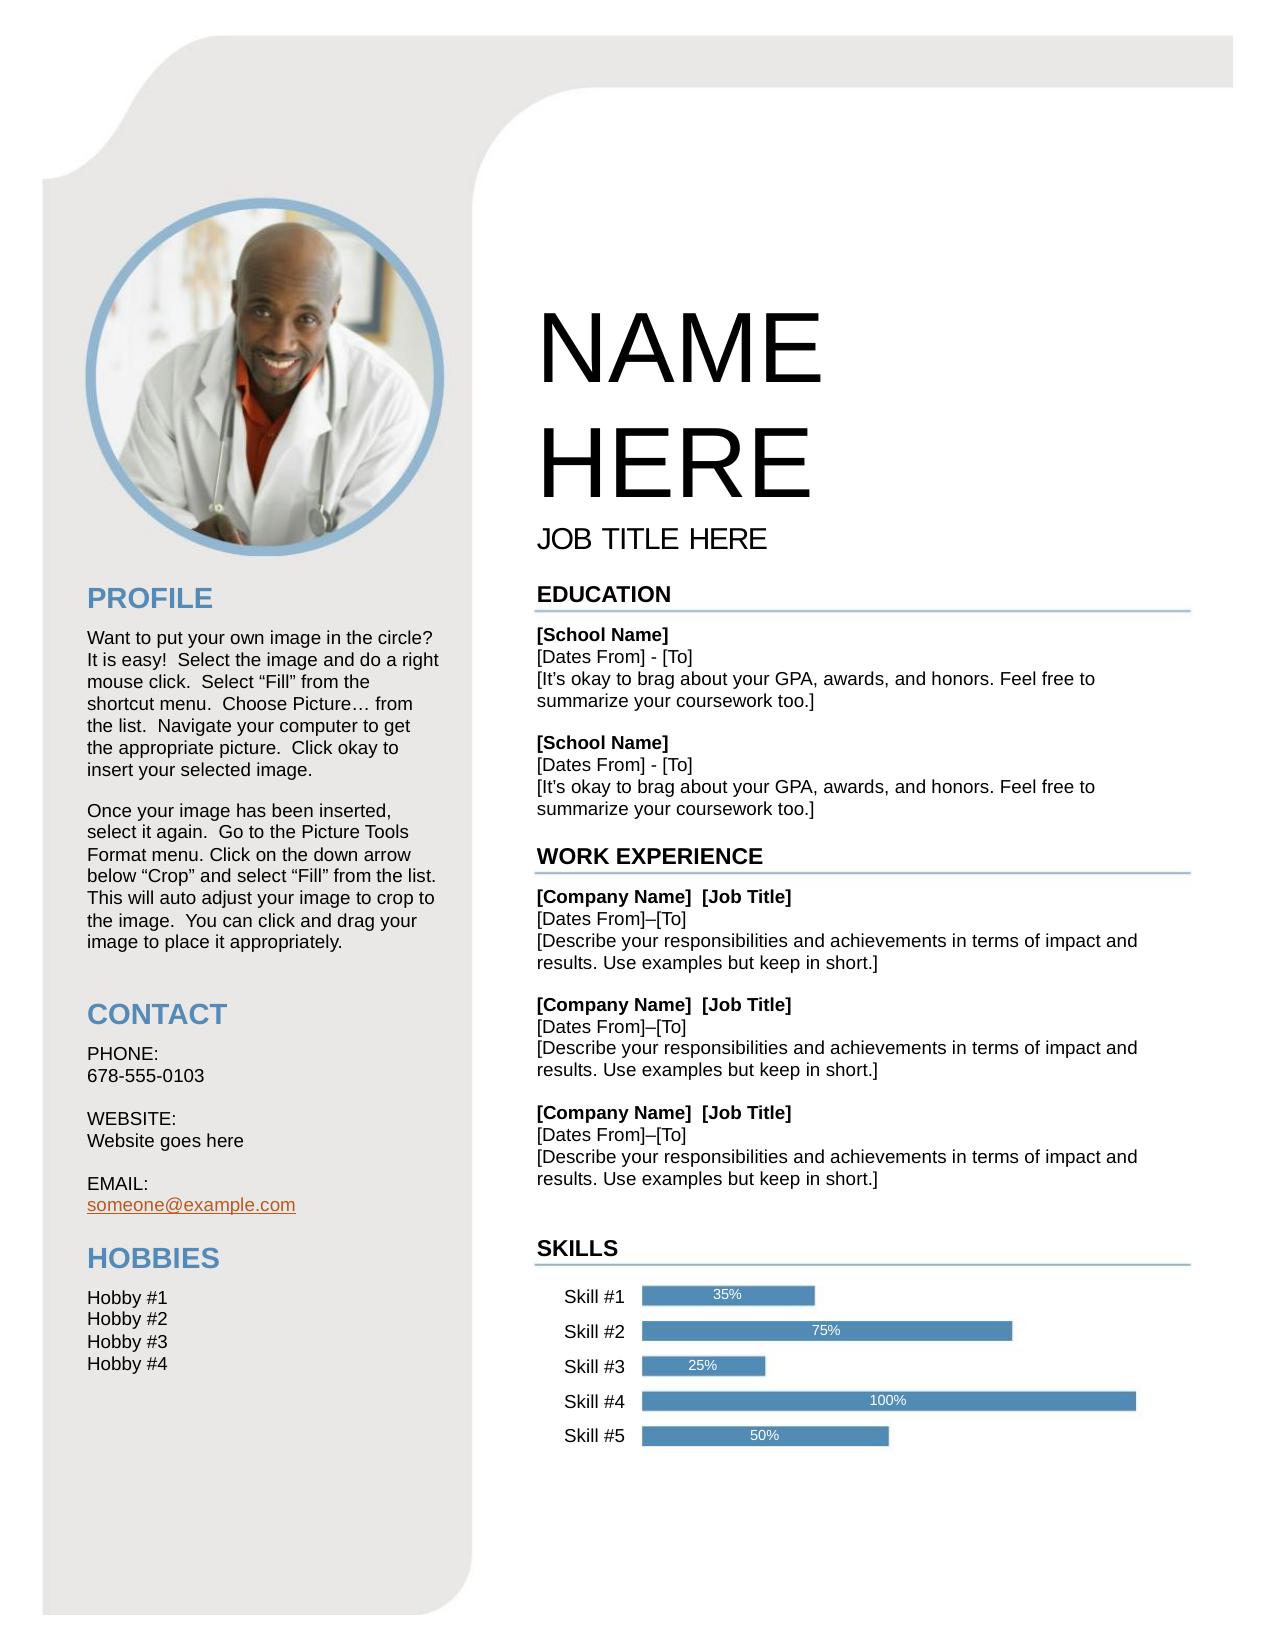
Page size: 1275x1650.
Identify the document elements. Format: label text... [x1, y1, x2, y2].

text_box [School Name] [Dates From] - [To] [It’s okay to brag about your GPA, awards, and honors. Feel free to summarize your coursework too.] [536, 732, 1119, 825]
text_box [Company Name] [Job Title] [Dates From]–[To] [Describe your responsibilities and achievements in terms of impact and results. Use examples but keep in short.] [536, 886, 1159, 979]
text_box [Describe your responsibilities and achievements in terms of impact and results. Use examples but keep in short.] [536, 1037, 1159, 1087]
text_box PHONE: 678-555-0103 [86, 1043, 229, 1093]
text_box NAME [536, 290, 851, 409]
text_box CONTACT [86, 997, 255, 1037]
text_box someone@example.com [86, 1194, 320, 1222]
text_box 75% [811, 1321, 863, 1345]
text_box [Company Name] [Job Title] [Dates From]–[To] [Describe your responsibilities and achievements in terms of impact and results. Use examples but keep in short.] [536, 1102, 1159, 1195]
text_box WORK EXPERIENCE [536, 843, 789, 876]
text_box 100% [869, 1391, 929, 1415]
text_box Skill #1 Skill #2 Skill #3 Skill #4 Skill #5 [564, 1286, 650, 1454]
text_box [42, 35, 1233, 1615]
text_box [Company Name] [Job Title] [Dates From]–[To] [536, 994, 817, 1037]
text_box WEBSITE: Website goes here [86, 1108, 269, 1158]
text_box 50% [750, 1426, 802, 1450]
text_box Want to put your own image in the circle? It is easy! Select the image and do a right mouse click. Select “Fill” from the shortcut menu. Choose Picture… from the list. Navigate your computer to get the appropriate picture. Click okay to insert your selected image. [86, 627, 462, 785]
text_box Hobby #1 Hobby #2 Hobby #3 Hobby #4 [86, 1287, 193, 1379]
text_box 35% [713, 1286, 765, 1310]
text_box PROFILE [86, 581, 239, 621]
text_box SKILLS [536, 1235, 644, 1267]
text_box [School Name] [Dates From] - [To] [It’s okay to brag about your GPA, awards, and honors. Feel free to summarize your coursework too.] [536, 624, 1119, 717]
text_box EMAIL: [86, 1172, 174, 1194]
text_box HERE JOB TITLE HERE EDUCATION [536, 405, 840, 614]
text_box 25% [688, 1356, 740, 1380]
text_box Once your image has been inserted, select it again. Go to the Picture Tools Format menu. Click on the down arrow below “Crop” and select “Fill” from the list. This will auto adjust your image to crop to the image. You can click and drag your image to place it appropriately. [86, 800, 459, 957]
text_box HOBBIES [86, 1241, 245, 1281]
